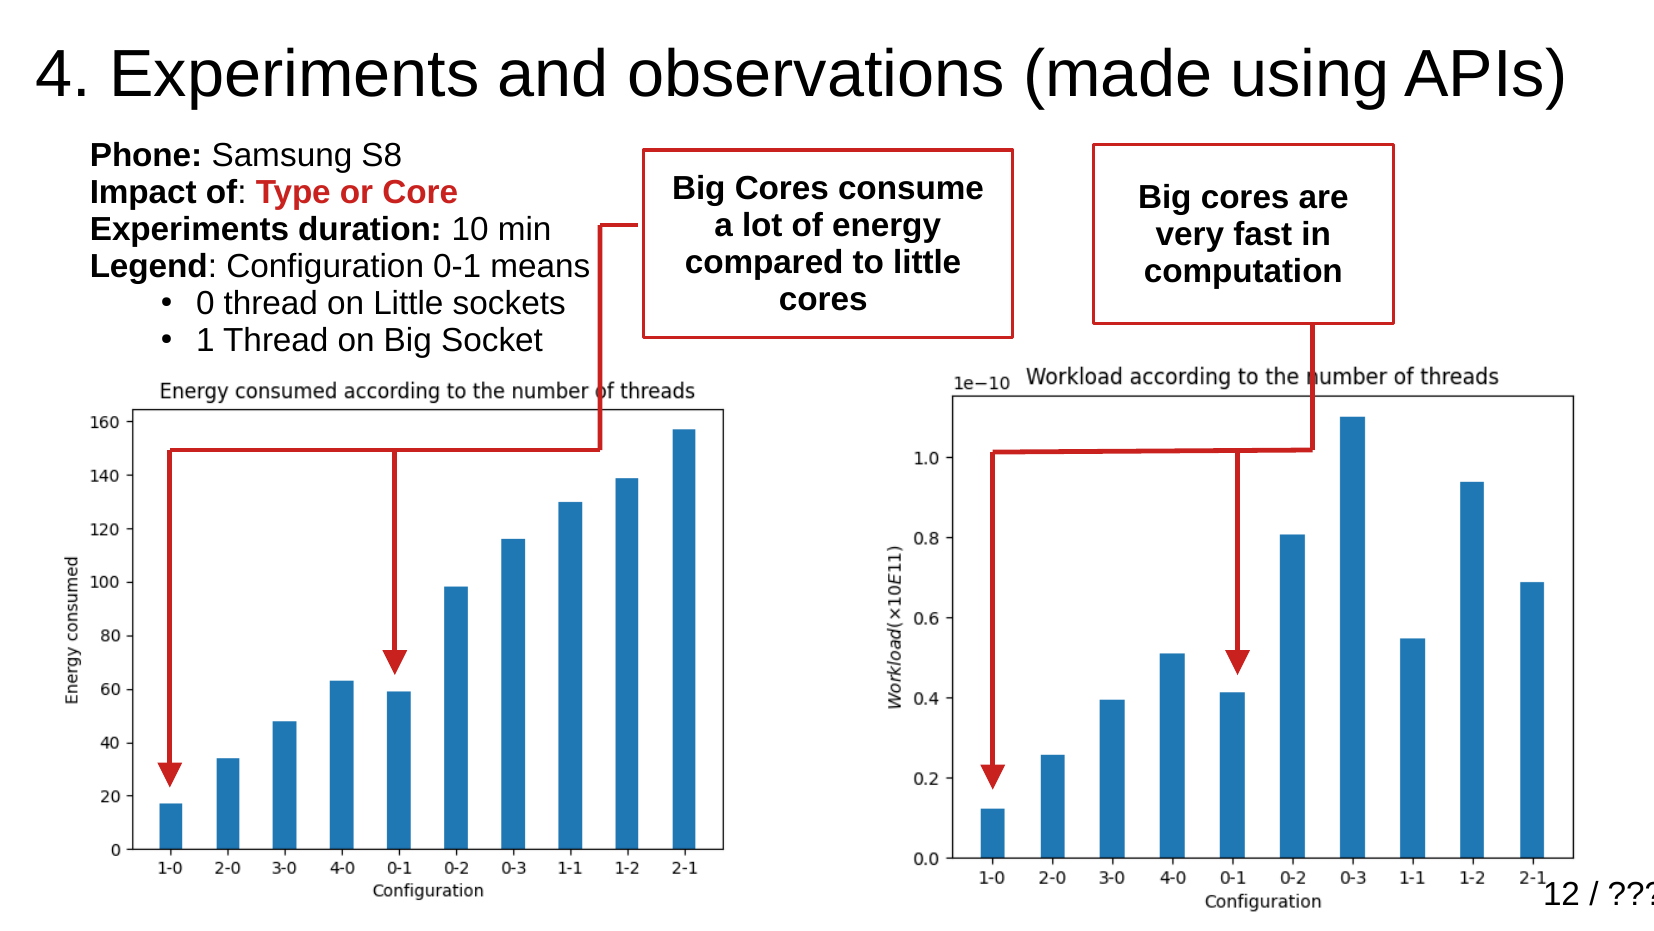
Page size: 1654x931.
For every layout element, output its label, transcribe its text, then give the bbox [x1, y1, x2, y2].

picture [852, 323, 1653, 924]
text_box Phone: Samsung S8 Impact of: Type or Core Experiments duration: 10 min Legend: Configuration 0-1 means 0 thread on Little sockets 1 Thread on Big Socket [75, 148, 638, 367]
picture [37, 340, 799, 912]
text_box 12 / ??? [1528, 868, 1654, 931]
title 4. Experiments and observations (made using APIs) [35, 0, 1629, 148]
text_box Big Cores consume a lot of energy compared to little cores [643, 149, 1013, 338]
text_box Big cores are very fast in computation [1093, 148, 1394, 324]
